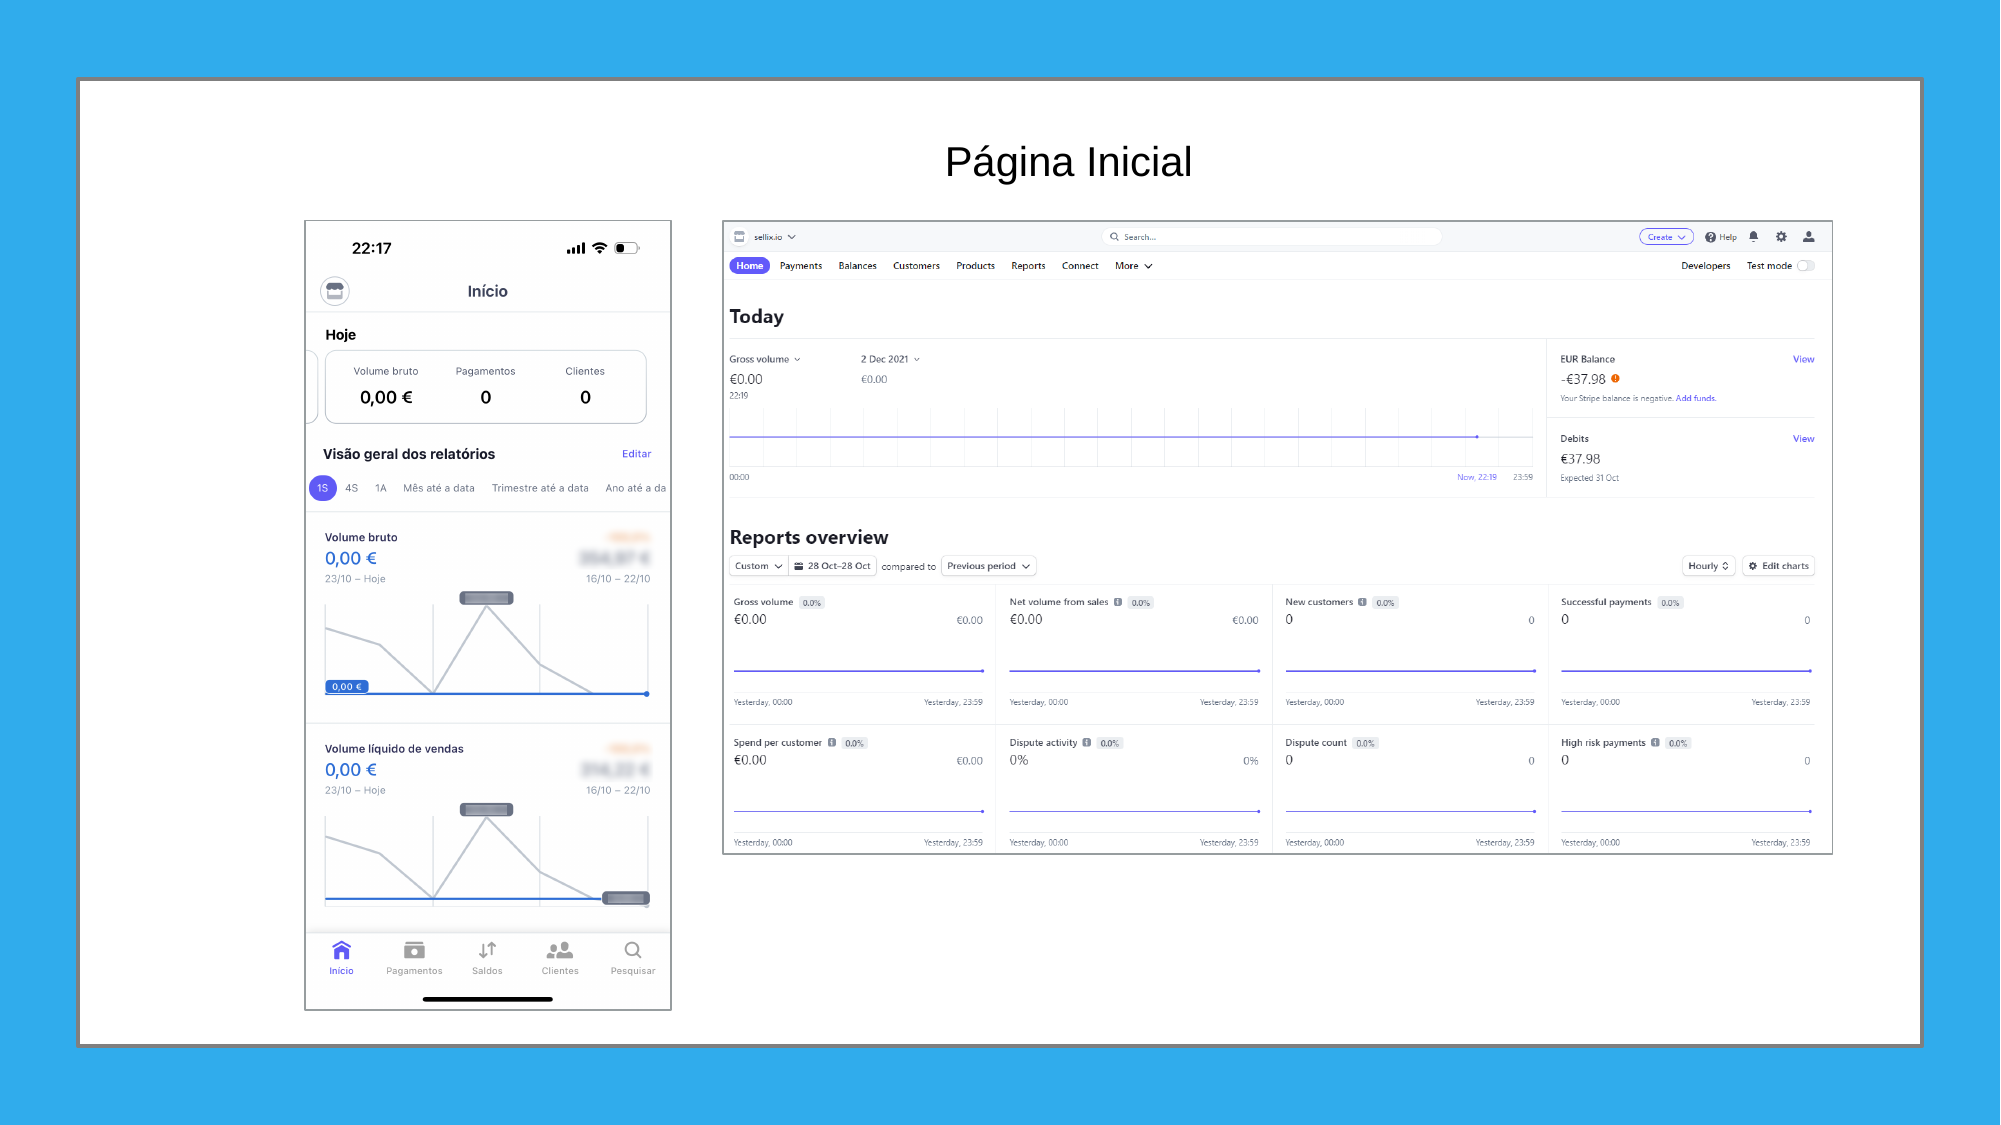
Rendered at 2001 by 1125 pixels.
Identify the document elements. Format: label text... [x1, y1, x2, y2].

picture [723, 221, 1832, 854]
text_box [0, 0, 2000, 1125]
text_box Página Inicial [305, 127, 1832, 194]
picture [305, 221, 670, 1010]
